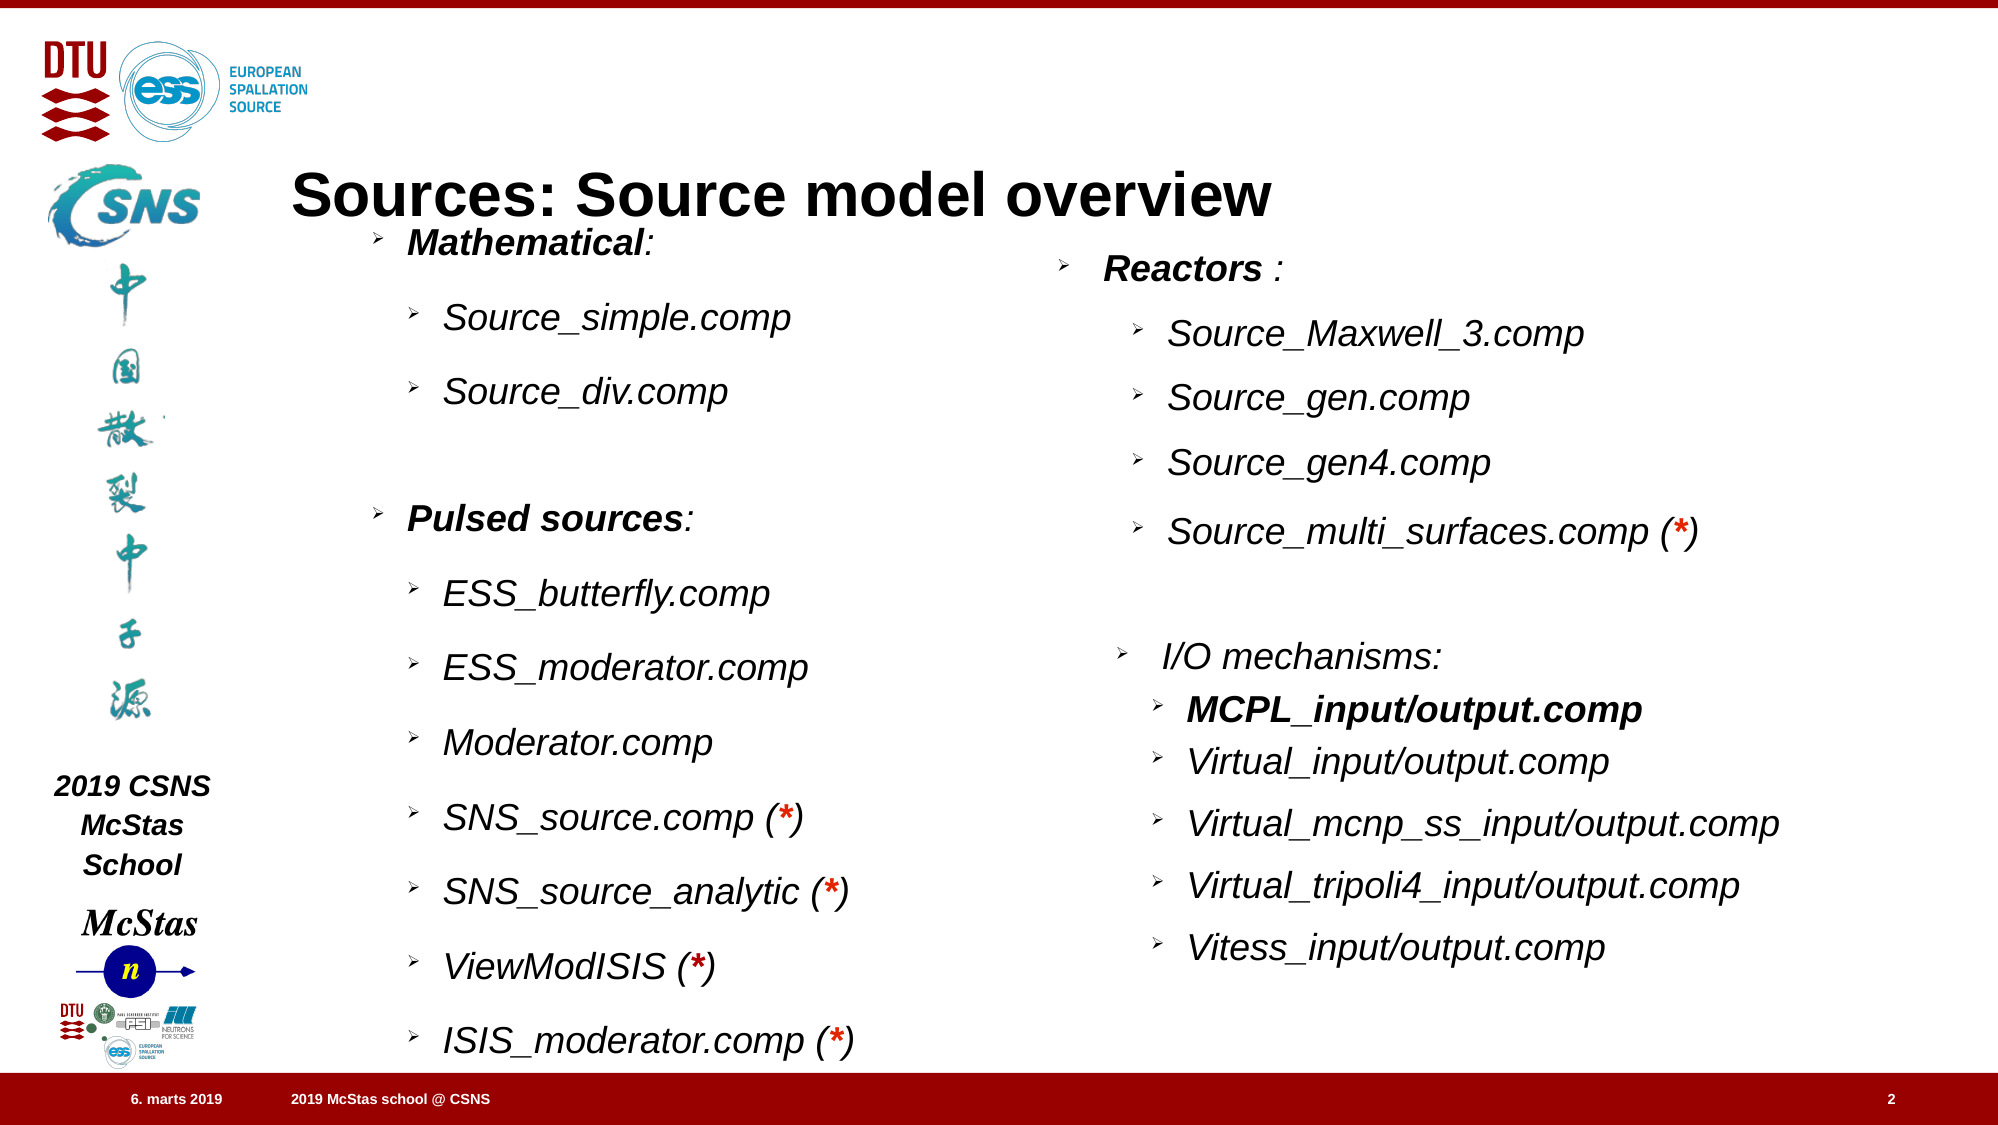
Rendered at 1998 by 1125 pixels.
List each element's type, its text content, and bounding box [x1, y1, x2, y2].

text_box I/O mechanisms: MCPL_input/output.comp Virtual_input/output.comp Virtual_mcnp_ss_input/output.comp Virtual_tripoli4_input/output.comp Vitess_input/output.comp [1115, 636, 1784, 1052]
picture [86, 1003, 197, 1069]
text_box Mathematical: Source_simple.comp Source_div.comp Pulsed sources: ESS_butterfly.comp ESS_moderator.comp Moderator.comp SNS_source.comp (*) SNS_source_analytic (*) ViewModISIS (*) ISIS_moderator.comp (*) [371, 211, 1080, 827]
picture [119, 41, 307, 142]
title Sources: Source model overview [291, 69, 1819, 230]
text_box Reactors : Source_Maxwell_3.comp Source_gen.comp Source_gen4.comp Source_multi_surfaces.comp (*) [1080, 247, 1726, 663]
picture [59, 908, 213, 999]
picture [48, 162, 209, 744]
picture [116, 1013, 160, 1030]
slide_number 33 [1887, 1088, 1909, 1110]
